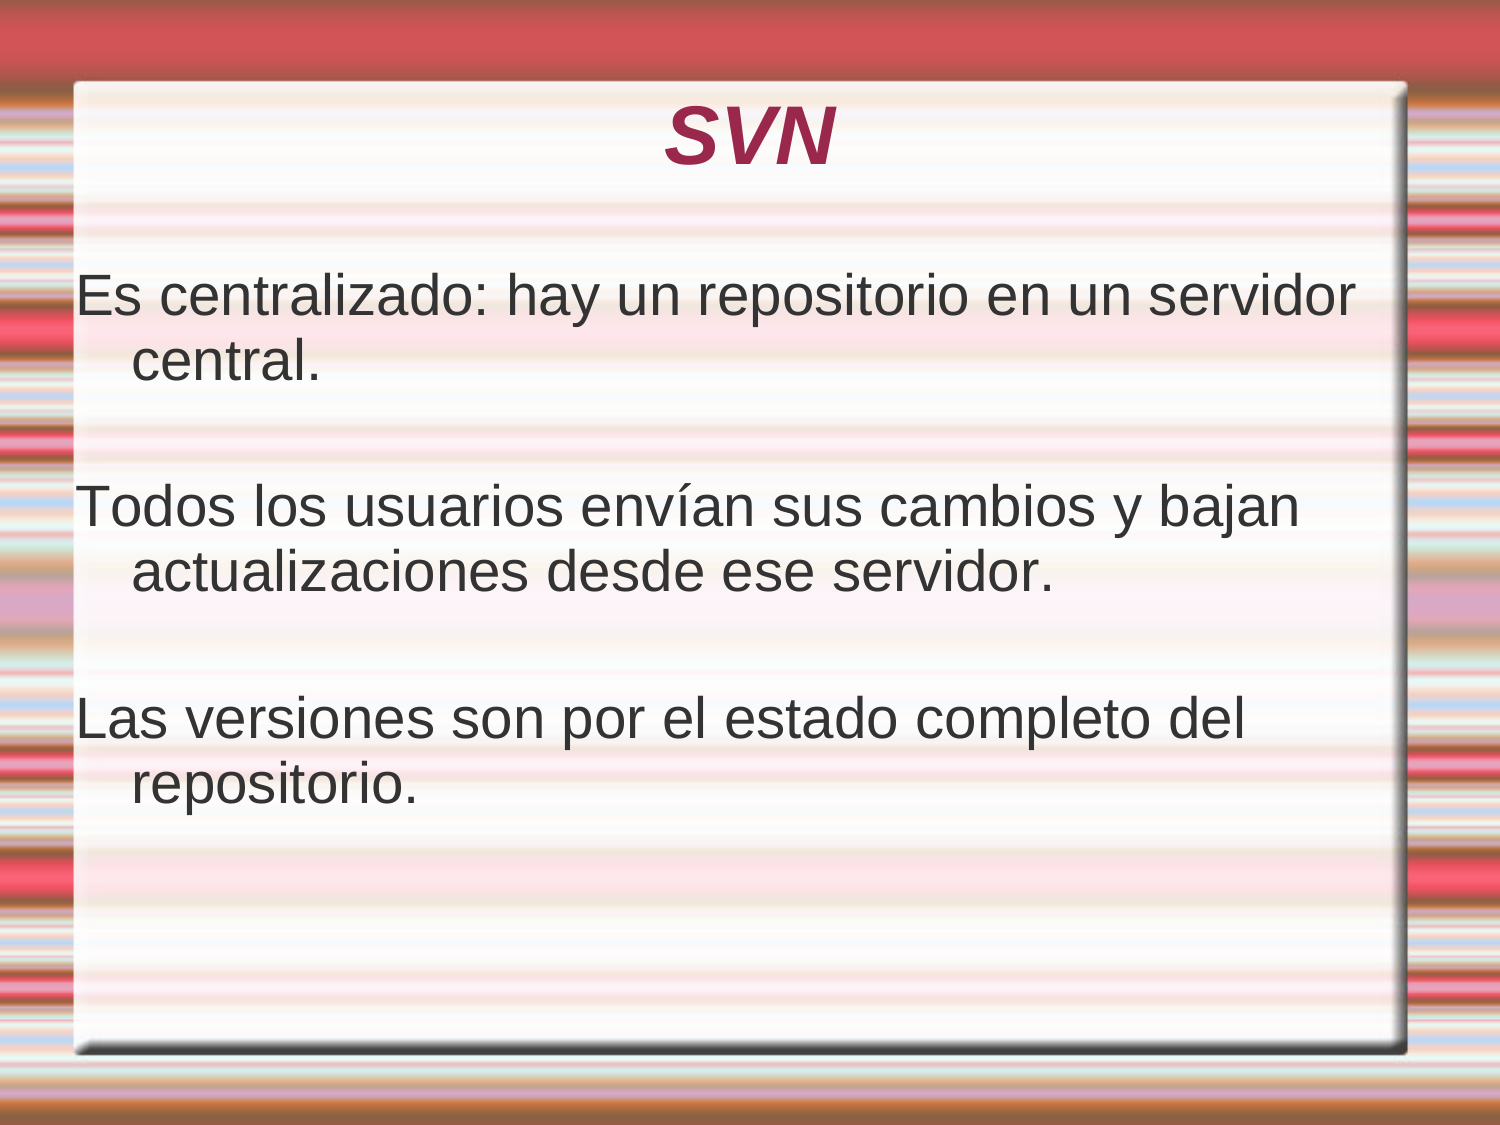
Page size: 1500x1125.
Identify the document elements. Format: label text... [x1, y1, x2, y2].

title SVN [75, 25, 1426, 253]
list Es centralizado: hay un repositorio en un servidor central. Todos los usuarios envían sus cambios y bajan actualizaciones desde ese servidor. Las versiones son por el estado completo del repositorio. [75, 262, 1426, 1006]
picture [0, 0, 1500, 1125]
